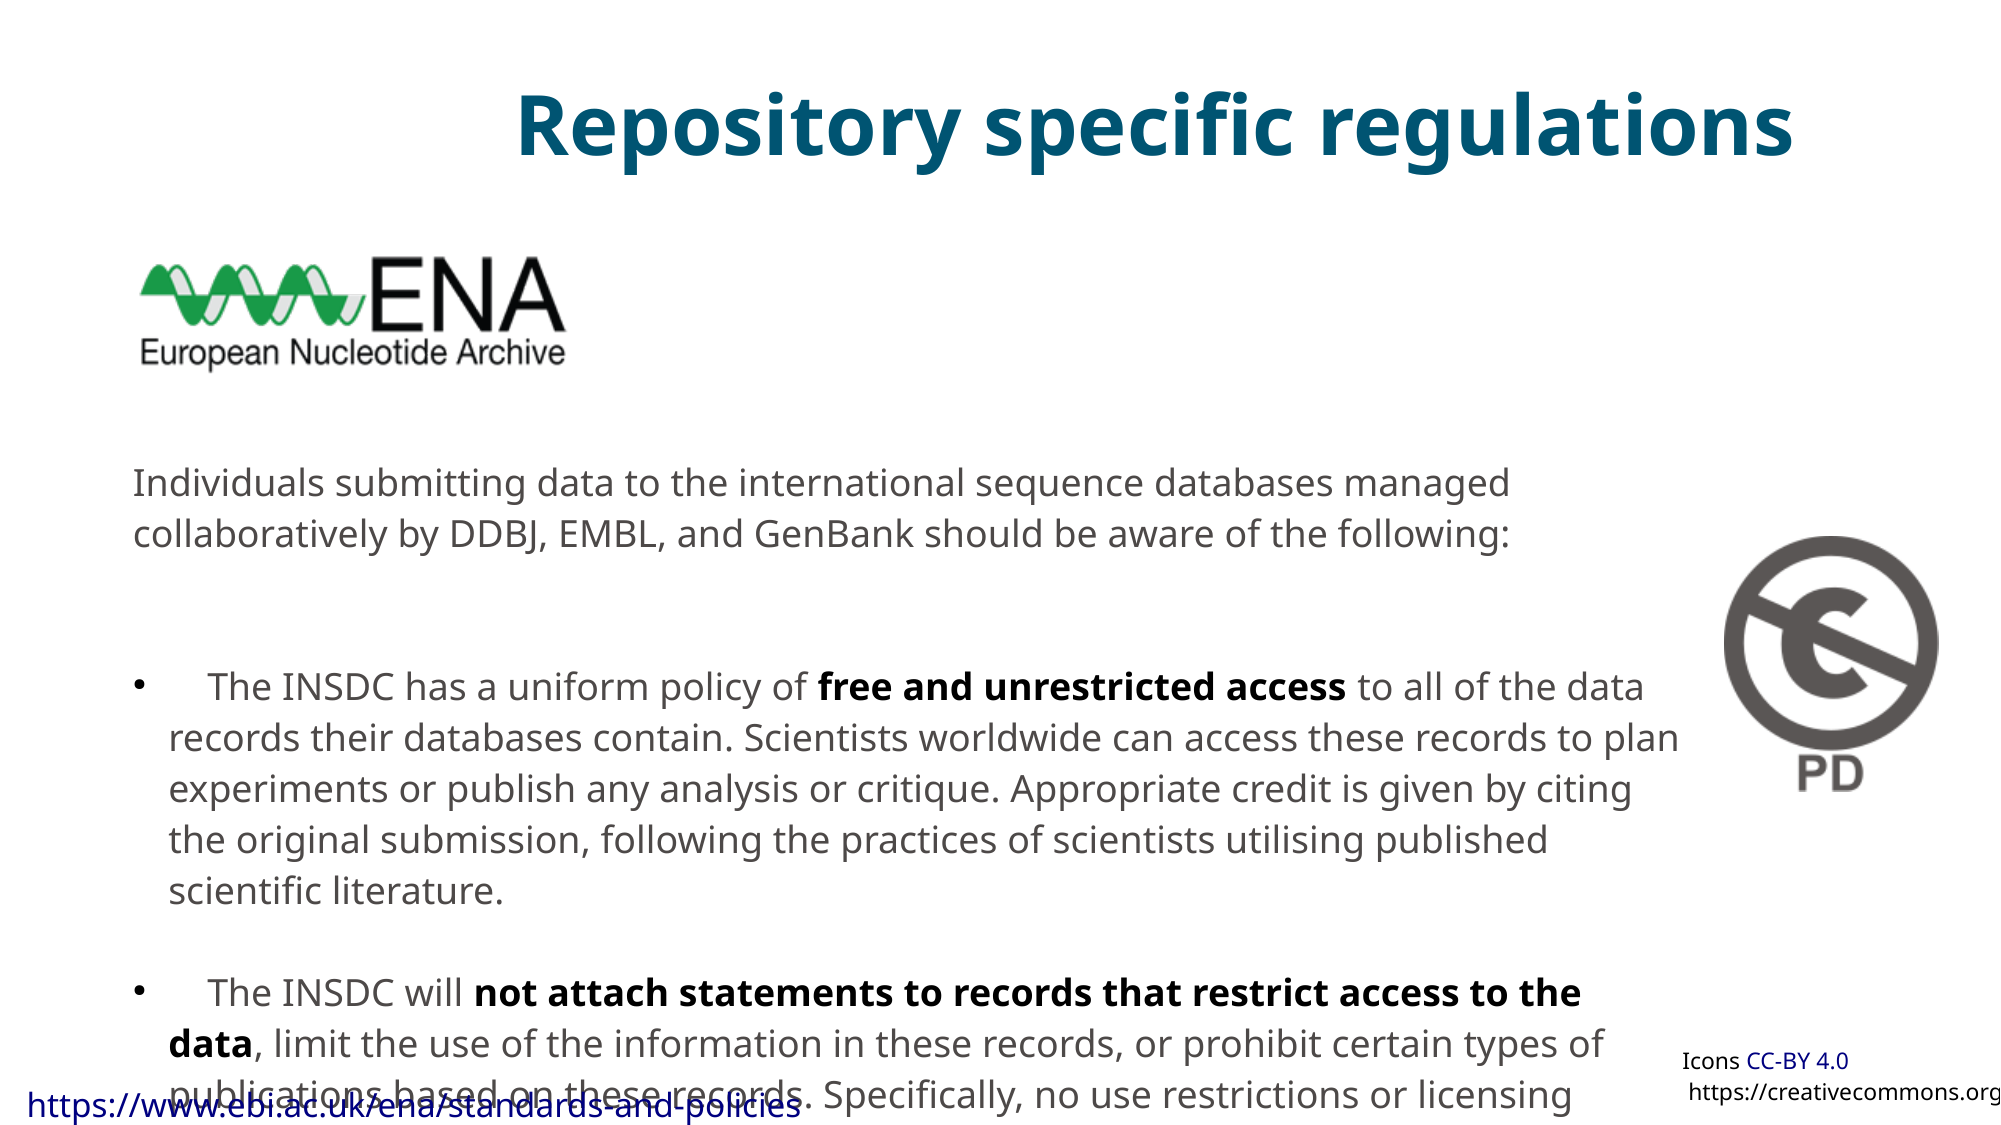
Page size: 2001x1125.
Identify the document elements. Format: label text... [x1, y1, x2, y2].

picture [1724, 536, 1939, 792]
text_box https://www.ebi.ac.uk/ena/standards-and-policies [11, 1074, 725, 1123]
text_box Individuals submitting data to the international sequence databases managed collaboratively by DDBJ, EMBL, and GenBank should be aware of the following: The INSDC has a uniform policy of free and unrestricted access to all of the data records their databases contain. Scientists worldwide can access these records to plan experiments or publish any analysis or critique. Appropriate credit is given by citing the original submission, following the practices of scientists utilising published scientific literature. The INSDC will not attach statements to records that restrict access to the data, limit the use of the information in these records, or prohibit certain types of publications based on these records. Specifically, no use restrictions or licensing requirements will be included in any sequence data records, and no restrictions or licensing fees will be placed on the redistribution or use of the database by any party. ... [118, 397, 1701, 1051]
text_box Icons CC-BY 4.0 https://creativecommons.org/ [1667, 1037, 1985, 1099]
picture [129, 249, 580, 378]
text_box Repository specific regulations [499, 59, 1626, 212]
